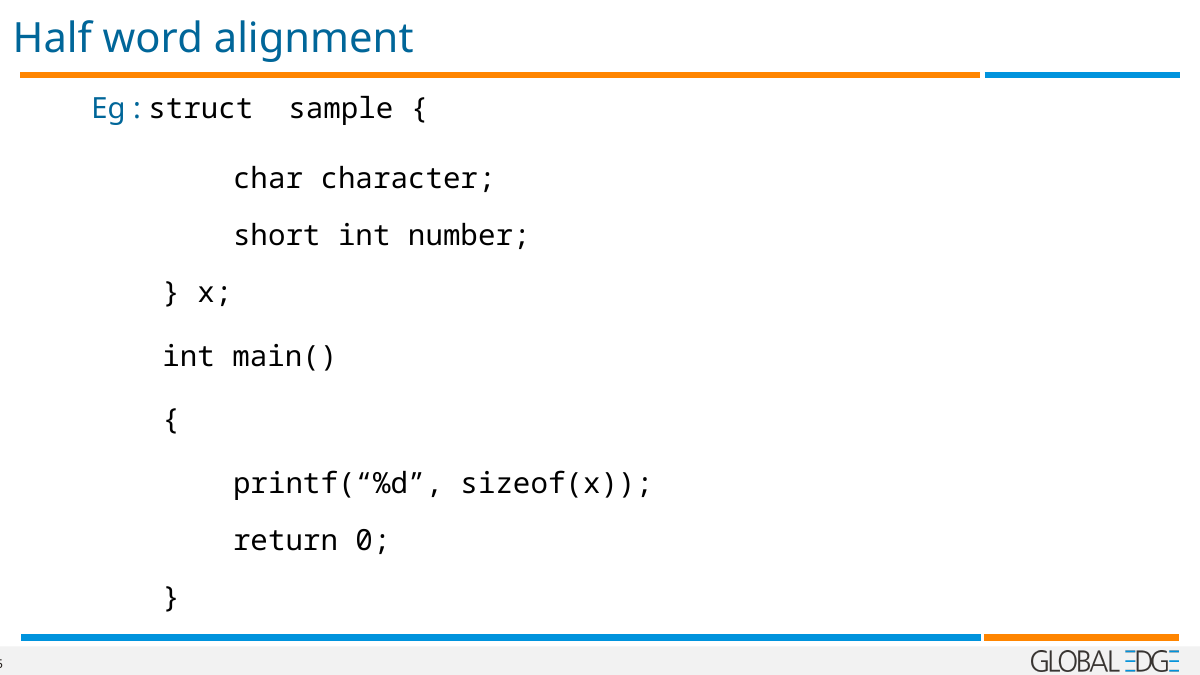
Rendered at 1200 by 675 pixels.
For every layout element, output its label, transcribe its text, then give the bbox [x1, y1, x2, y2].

picture [1031, 650, 1179, 672]
title Half word alignment [12, 9, 1088, 63]
list Eg : struct sample { char character; short int number; } x; int main() { printf(“%d”, sizeof(x)); return 0; } [20, 87, 1179, 628]
